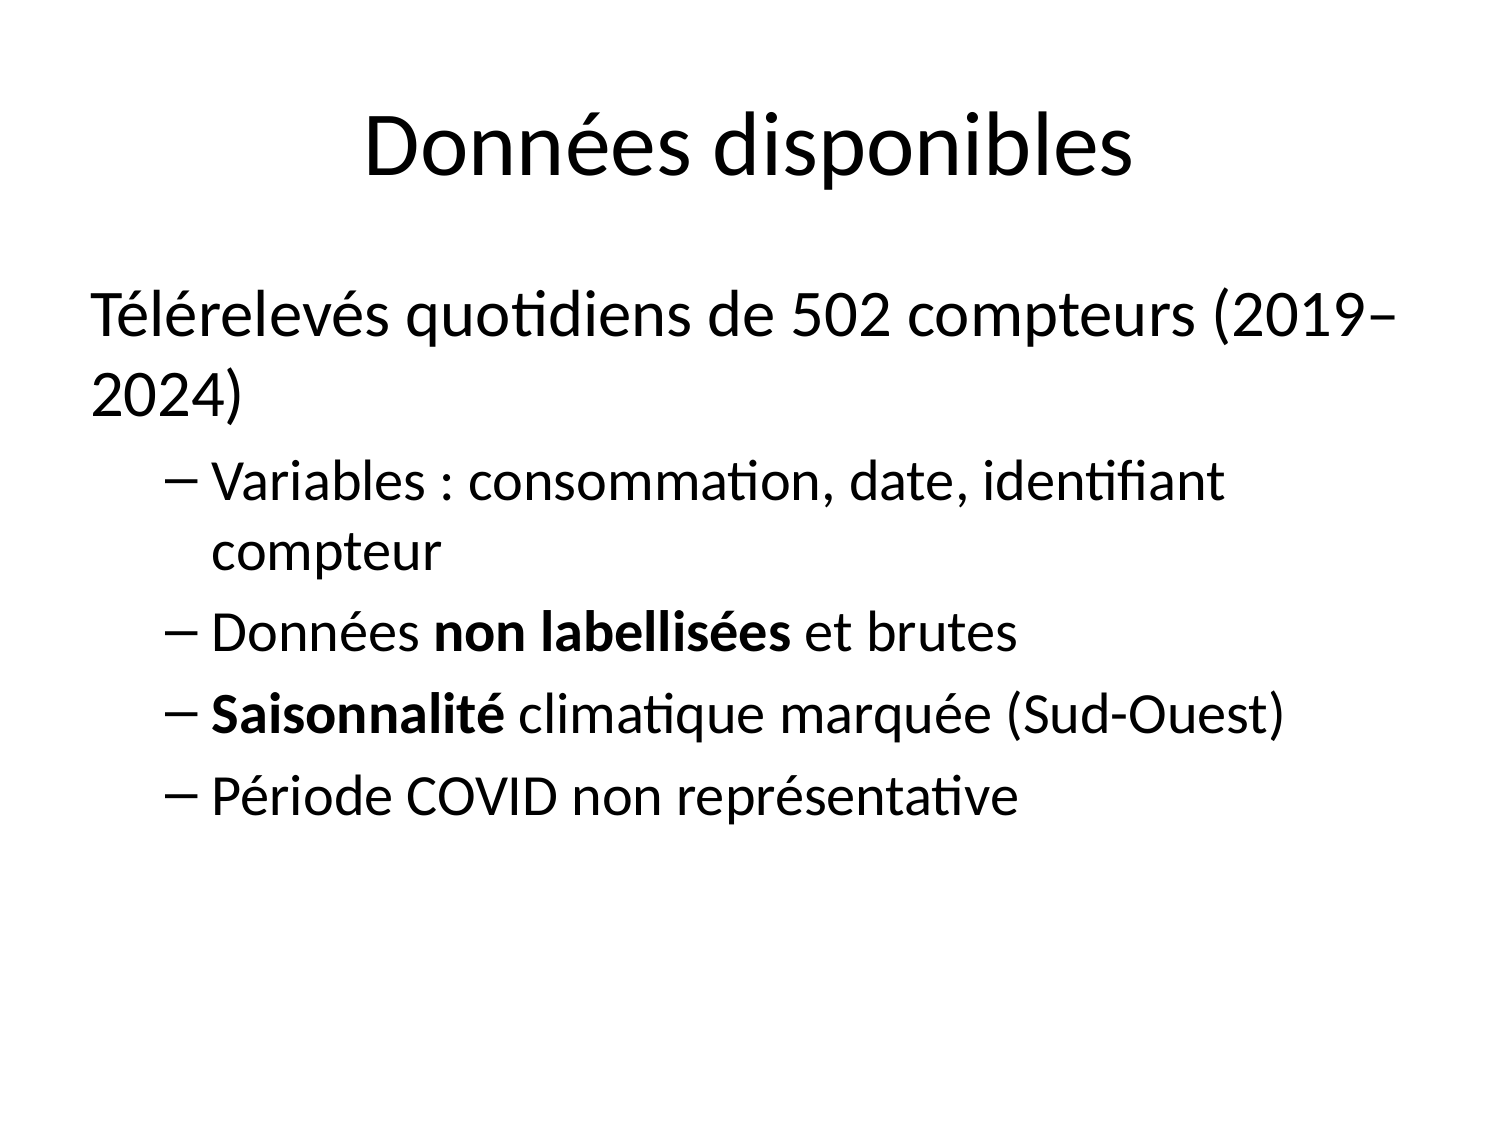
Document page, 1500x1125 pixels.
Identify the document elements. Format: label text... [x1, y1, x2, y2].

list Télérelevés quotidiens de 502 compteurs (2019–2024) Variables : consommation, date, identifiant compteur Données non labellisées et brutes Saisonnalité climatique marquée (Sud-Ouest) Période COVID non représentative [75, 262, 1425, 1005]
title Données disponibles [75, 45, 1425, 233]
